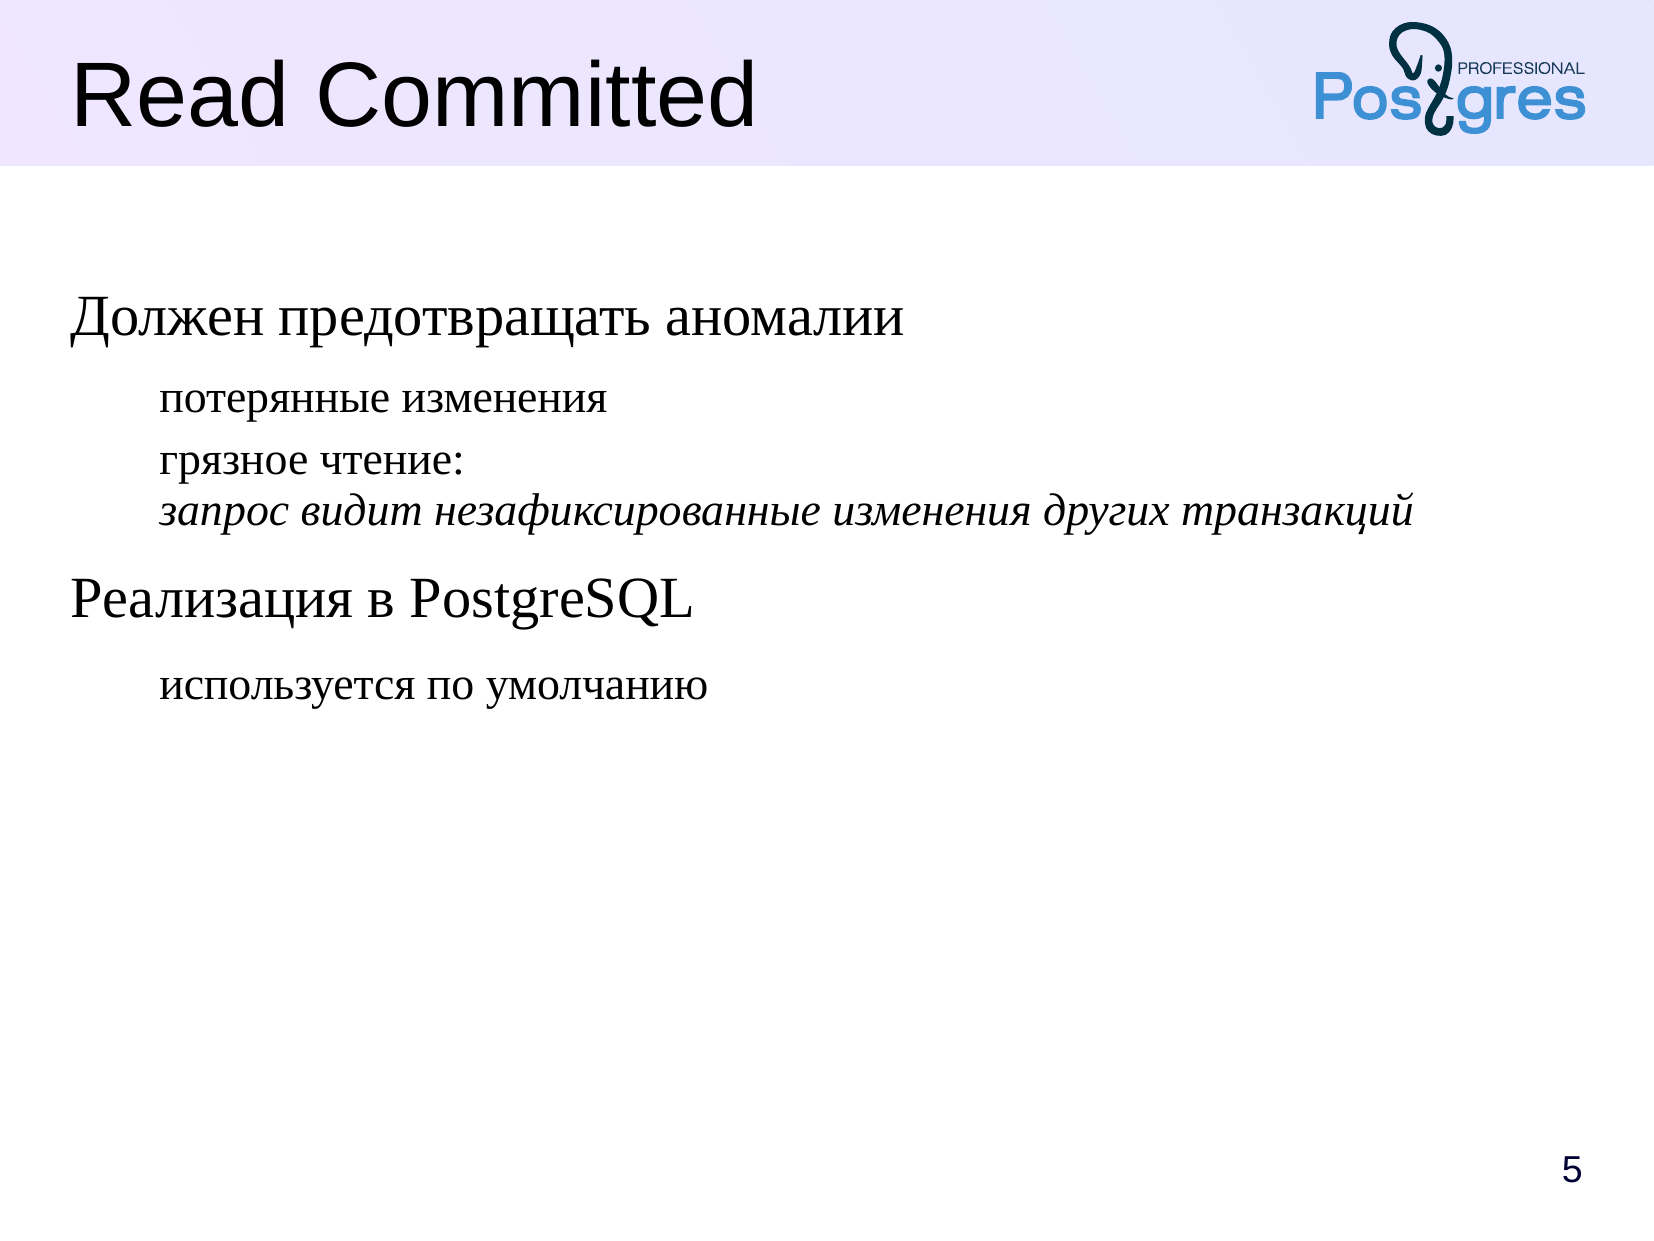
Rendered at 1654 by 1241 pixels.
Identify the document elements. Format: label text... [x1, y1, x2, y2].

list Должен предотвращать аномалии потерянные изменения грязное чтение: запрос видит незафиксированные изменения других транзакций Реализация в PostgreSQL используется по умолчанию [70, 283, 1583, 1141]
title Read Committed [70, 43, 1241, 147]
